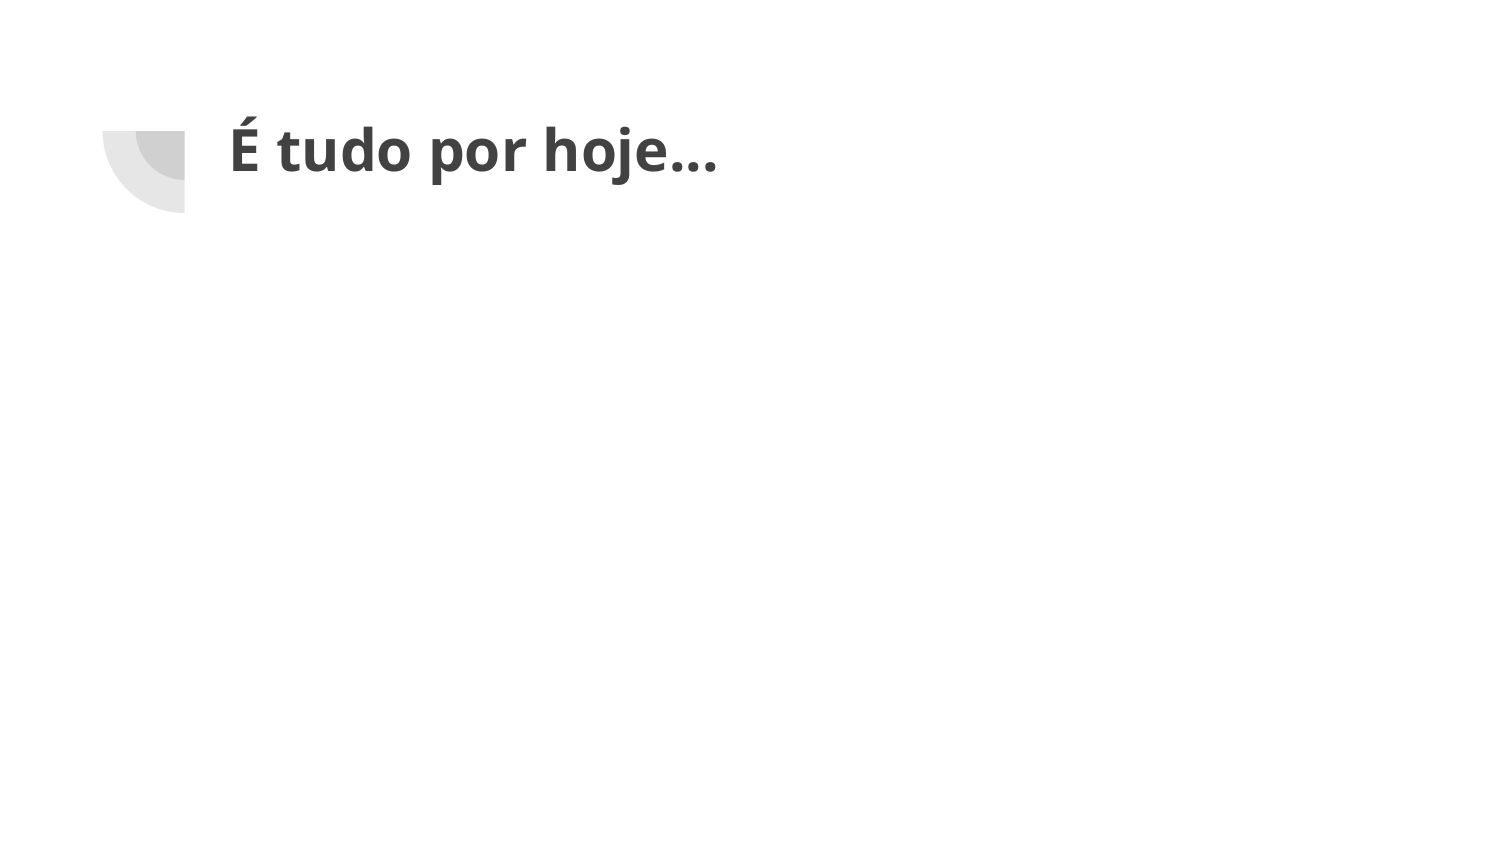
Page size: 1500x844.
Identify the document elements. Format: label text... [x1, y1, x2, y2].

title É tudo por hoje... [213, 98, 1368, 263]
